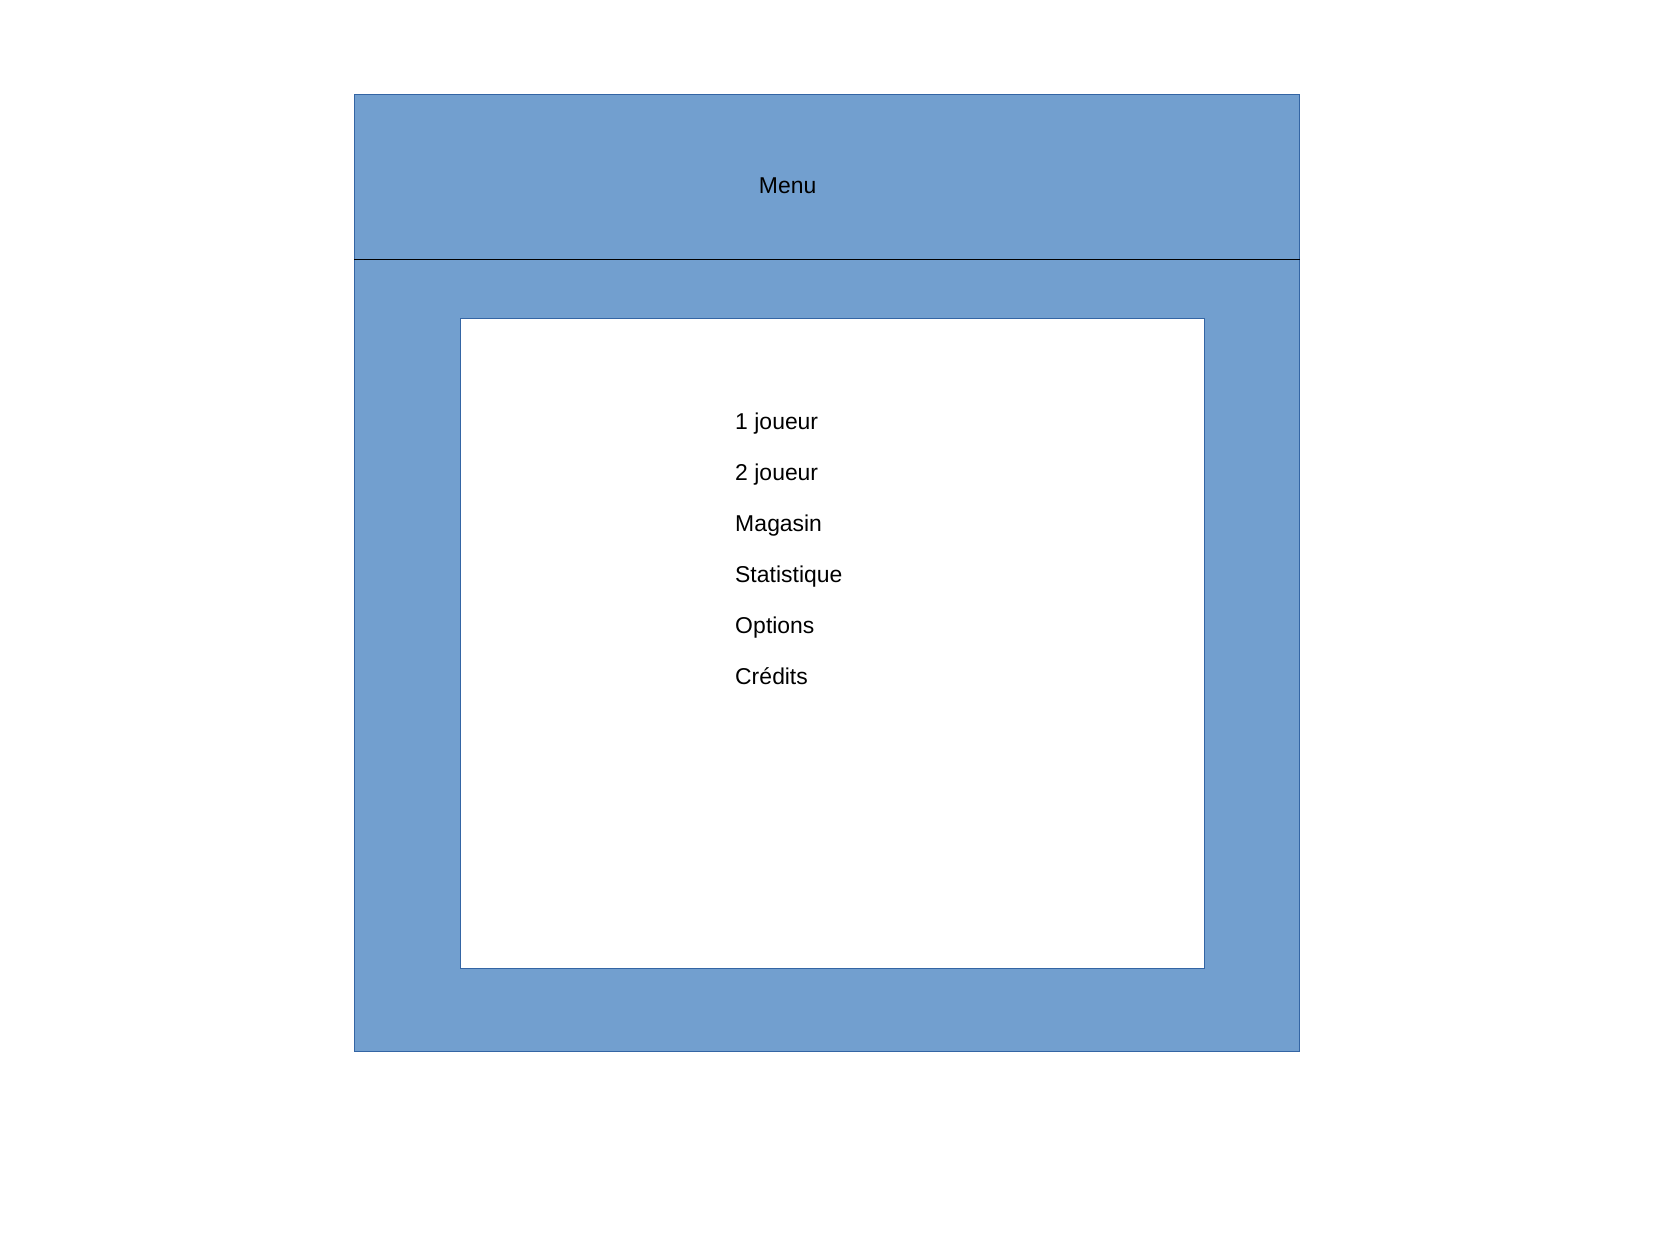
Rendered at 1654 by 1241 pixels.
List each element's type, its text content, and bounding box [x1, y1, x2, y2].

text_box ll [354, 94, 1300, 259]
text_box 1 joueur 2 joueur Magasin Statistique Options Crédits [720, 401, 957, 865]
text_box ll [354, 260, 1300, 1052]
text_box Menu [744, 165, 1205, 205]
text_box [460, 318, 1205, 969]
